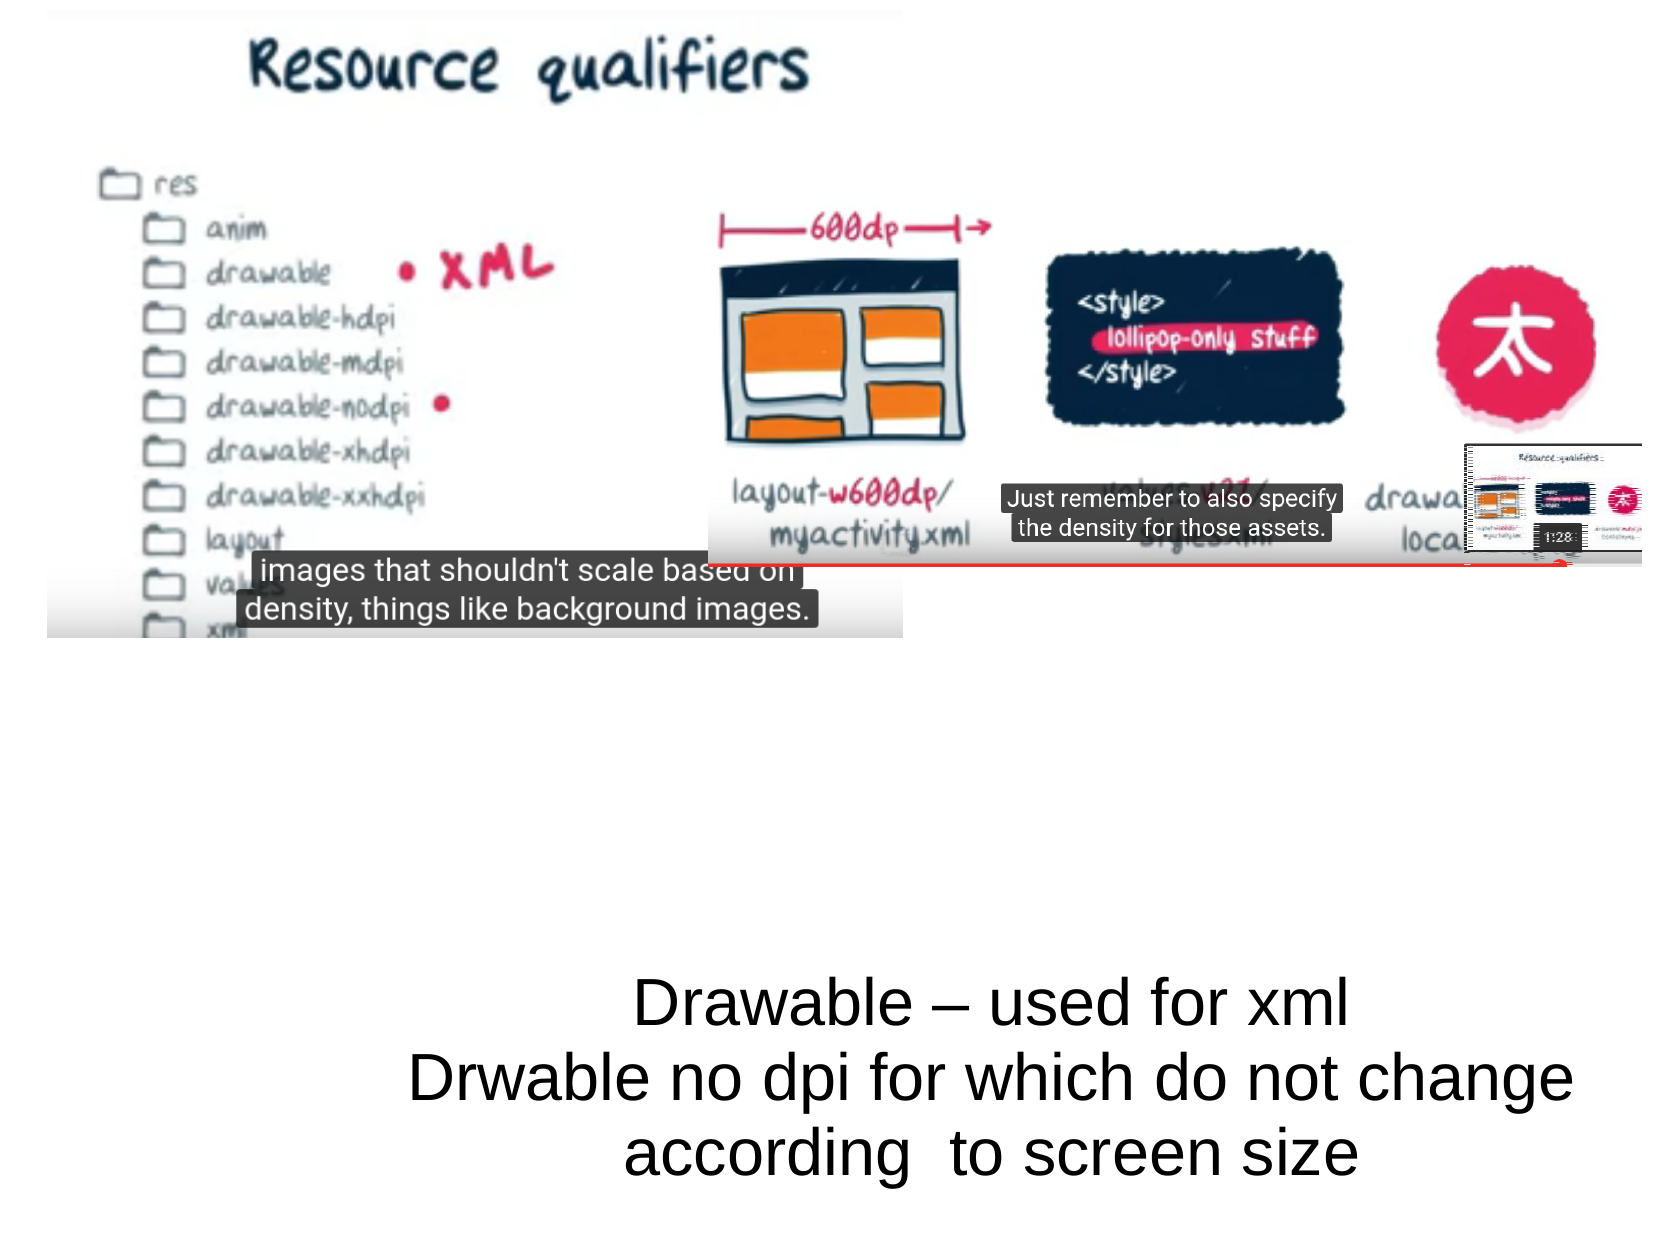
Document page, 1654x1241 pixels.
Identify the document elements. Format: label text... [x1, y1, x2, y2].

subtitle Drawable – used for xml Drwable no dpi for which do not change according to screen size [389, 933, 1595, 1223]
picture [47, 10, 1642, 638]
